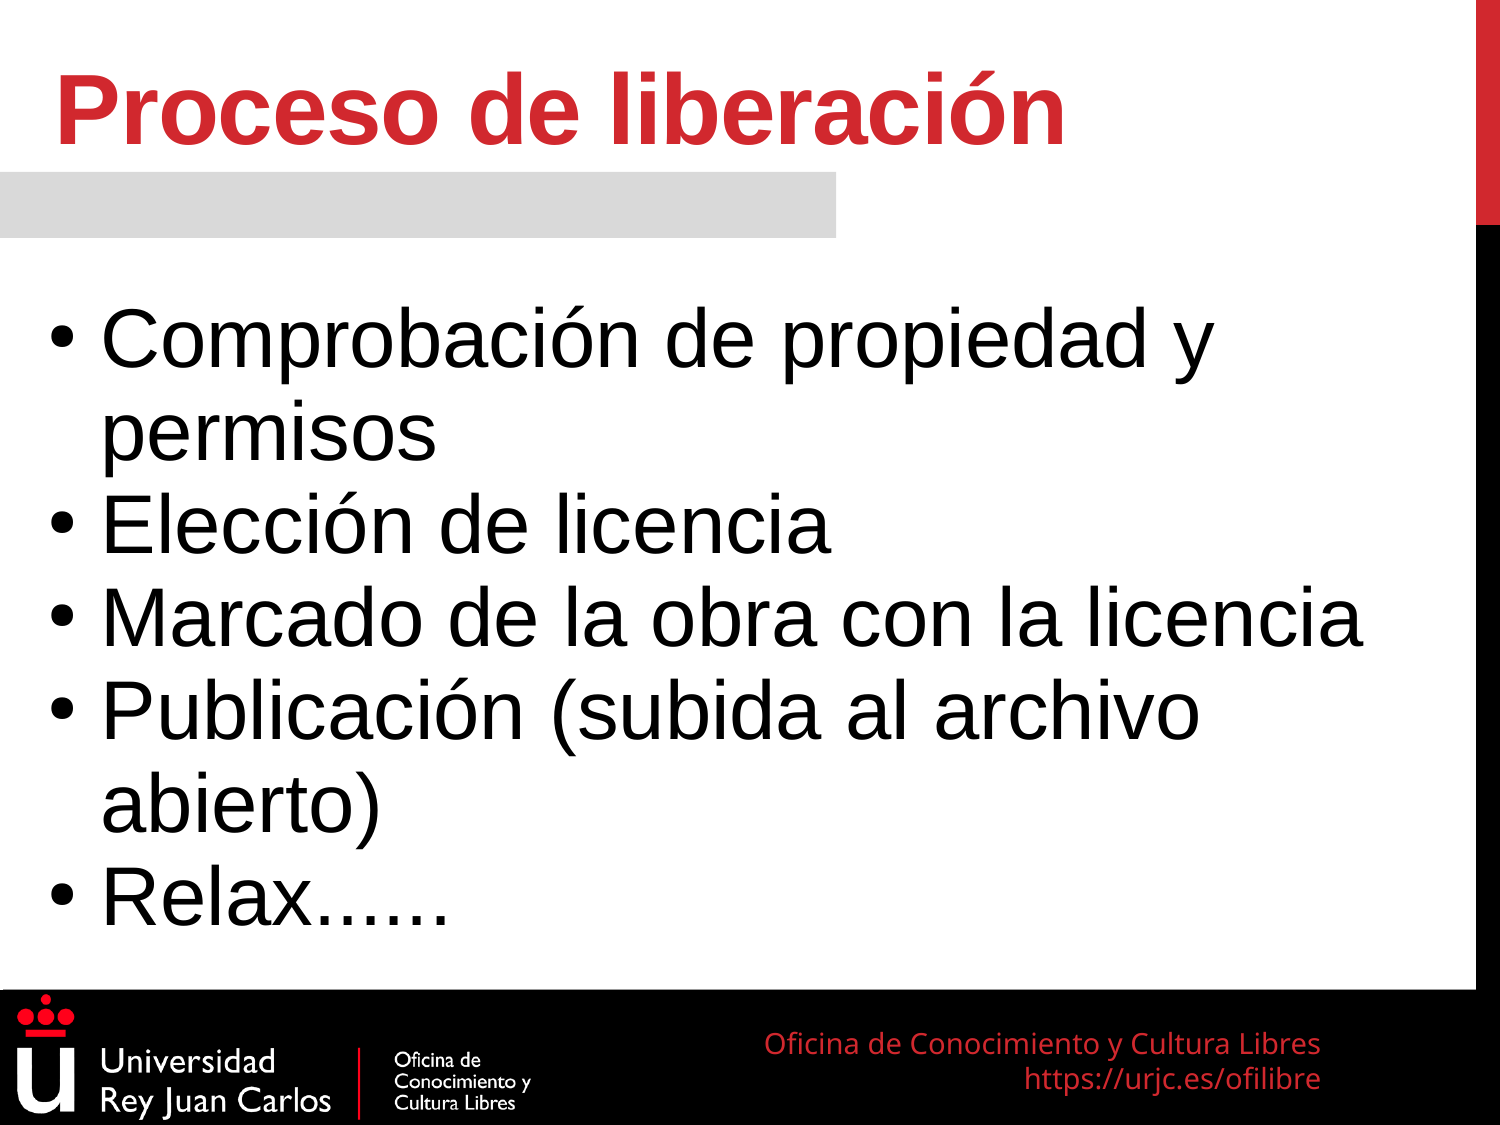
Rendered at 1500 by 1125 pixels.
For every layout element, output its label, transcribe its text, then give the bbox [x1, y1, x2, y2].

title [75, 172, 1026, 250]
text_box [0, 171, 837, 238]
text_box Proceso de liberación [39, 24, 1366, 172]
picture [17, 994, 531, 1120]
text_box Comprobación de propiedad y permisos Elección de licencia Marcado de la obra con la licencia Publicación (subida al archivo abierto) Relax...... [15, 285, 1426, 952]
